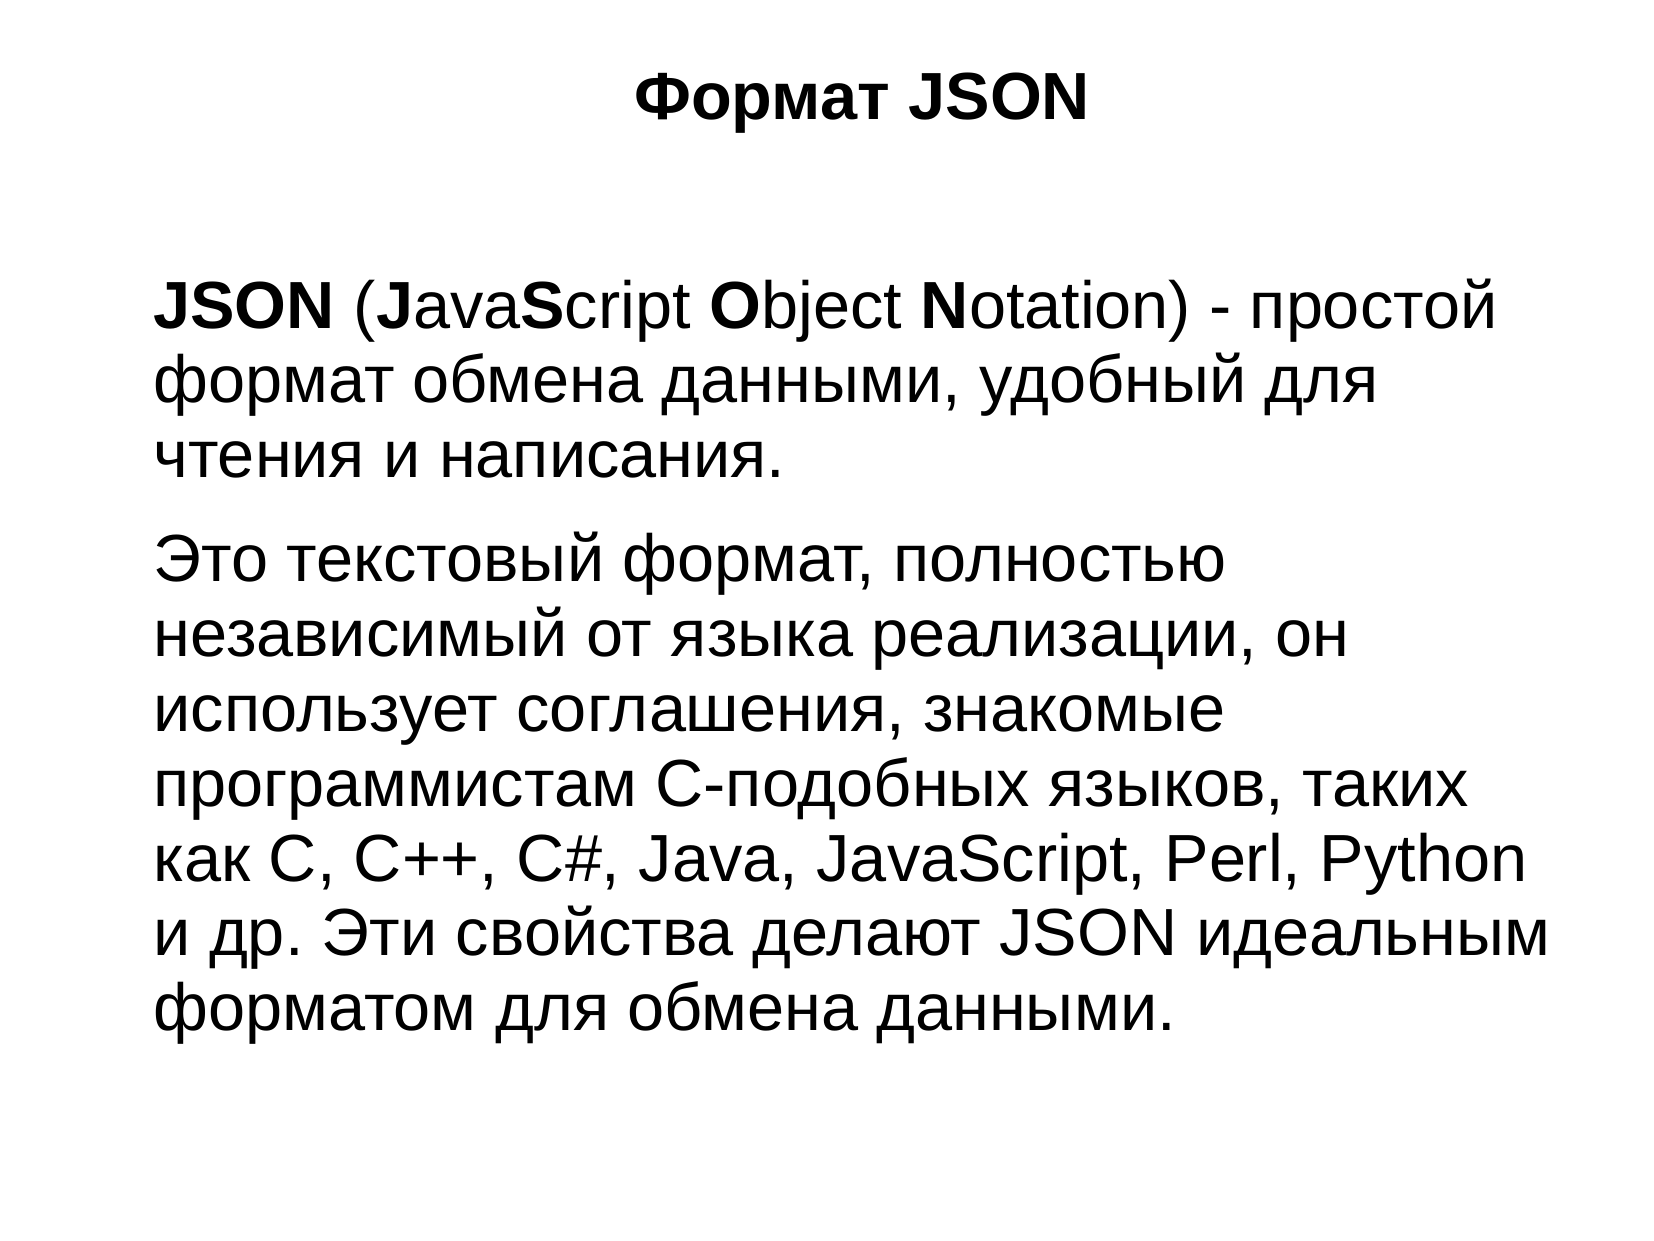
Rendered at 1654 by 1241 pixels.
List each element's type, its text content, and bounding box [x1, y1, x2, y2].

list Формат JSON JSON (JavaScript Object Notation) - простой формат обмена данными, удобный для чтения и написания. Это текстовый формат, полностью независимый от языка реализации, он использует соглашения, знакомые программистам C-подобных языков, таких как C, C++, C#, Java, JavaScript, Perl, Python и др. Эти свойства делают JSON идеальным форматом для обмена данными. [82, 59, 1571, 1109]
